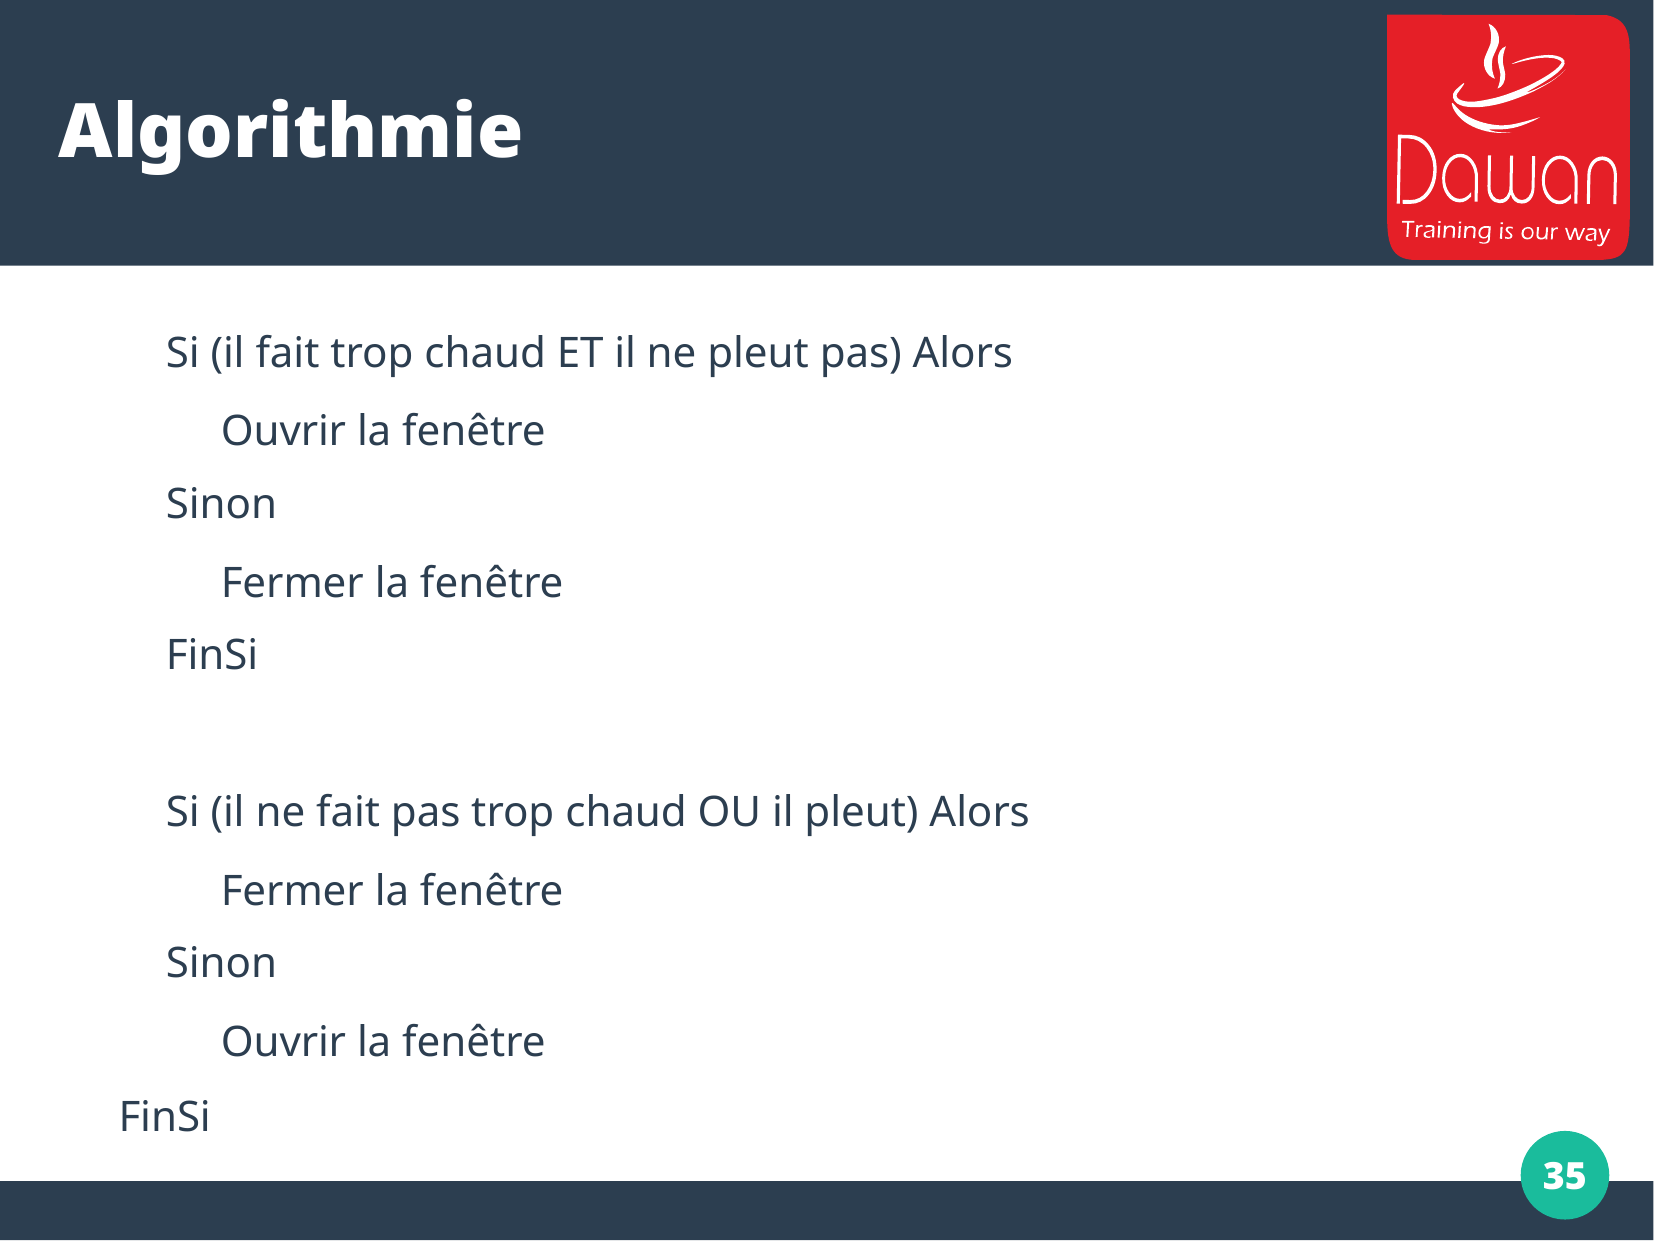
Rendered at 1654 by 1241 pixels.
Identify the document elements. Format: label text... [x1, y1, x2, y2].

list Si (il fait trop chaud ET il ne pleut pas) Alors Ouvrir la fenêtre Sinon Fermer la fenêtre FinSi Si (il ne fait pas trop chaud OU il pleut) Alors Fermer la fenêtre Sinon Ouvrir la fenêtre FinSi [59, 324, 1595, 1152]
picture [1387, 14, 1630, 260]
title Algorithmie [59, 49, 1387, 207]
